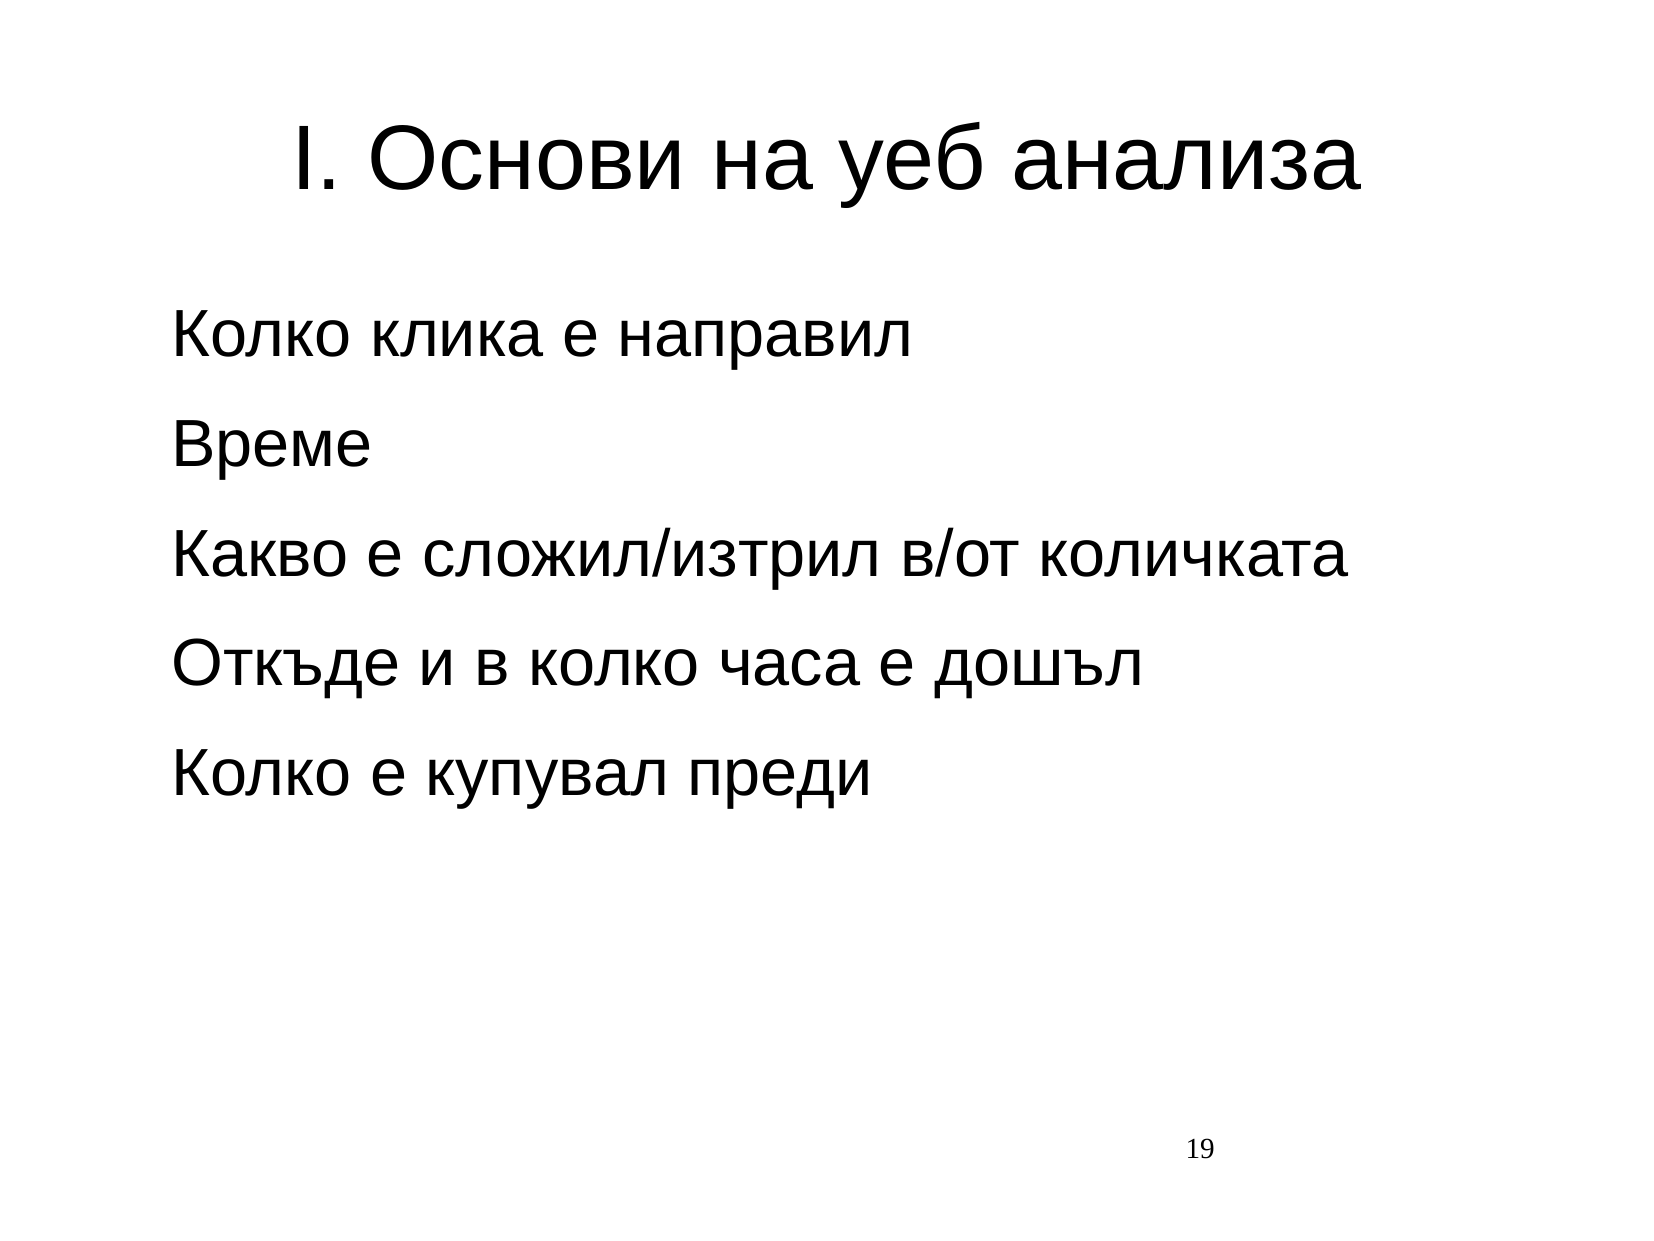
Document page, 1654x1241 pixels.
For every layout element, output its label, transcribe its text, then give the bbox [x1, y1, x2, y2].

list Колко клика е направил Време Какво е сложил/изтрил в/от количката Откъде и в колко часа е дошъл Колко е купувал преди [82, 290, 1571, 1109]
text_box [1185, 1129, 1571, 1216]
title I. Основи на уеб анализа [82, 49, 1571, 257]
